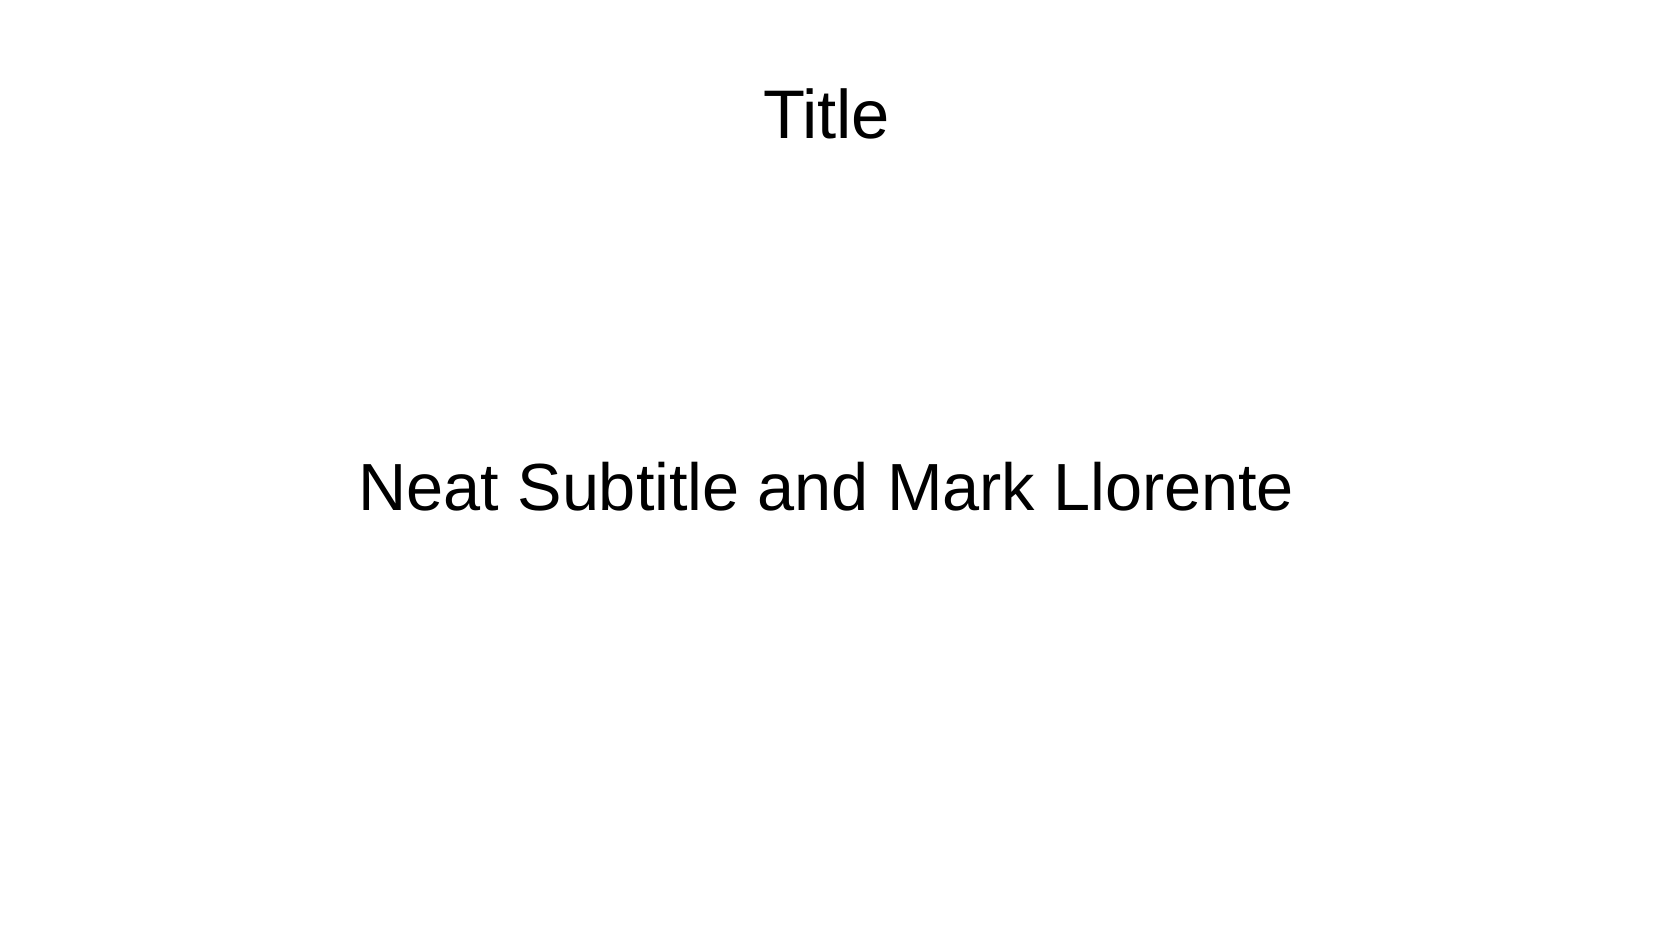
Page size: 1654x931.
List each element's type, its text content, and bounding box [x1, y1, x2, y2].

title Title [82, 37, 1571, 193]
subtitle Neat Subtitle and Mark Llorente [82, 217, 1571, 758]
